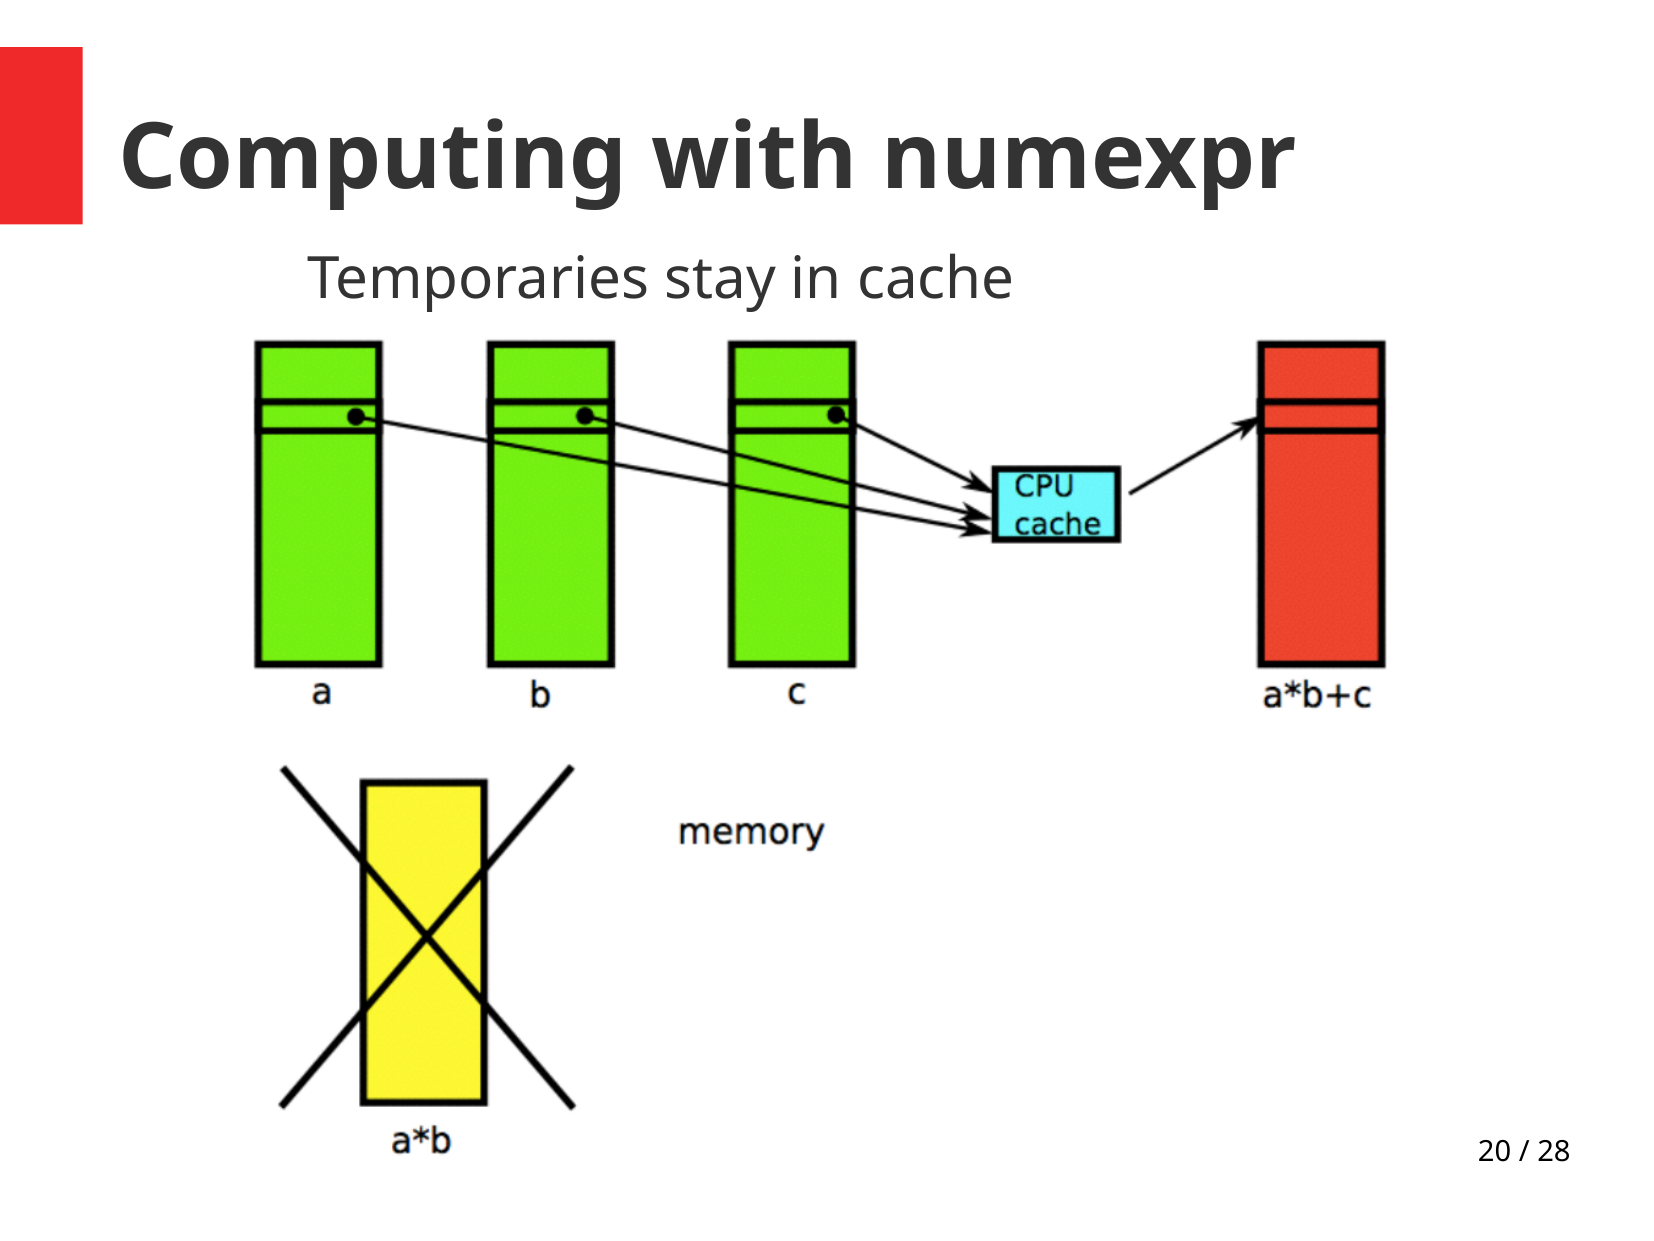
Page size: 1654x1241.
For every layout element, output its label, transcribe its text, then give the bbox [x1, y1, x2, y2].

title Computing with numexpr [118, 49, 1571, 257]
picture [238, 316, 1433, 1167]
list Temporaries stay in cache [236, 236, 1654, 956]
